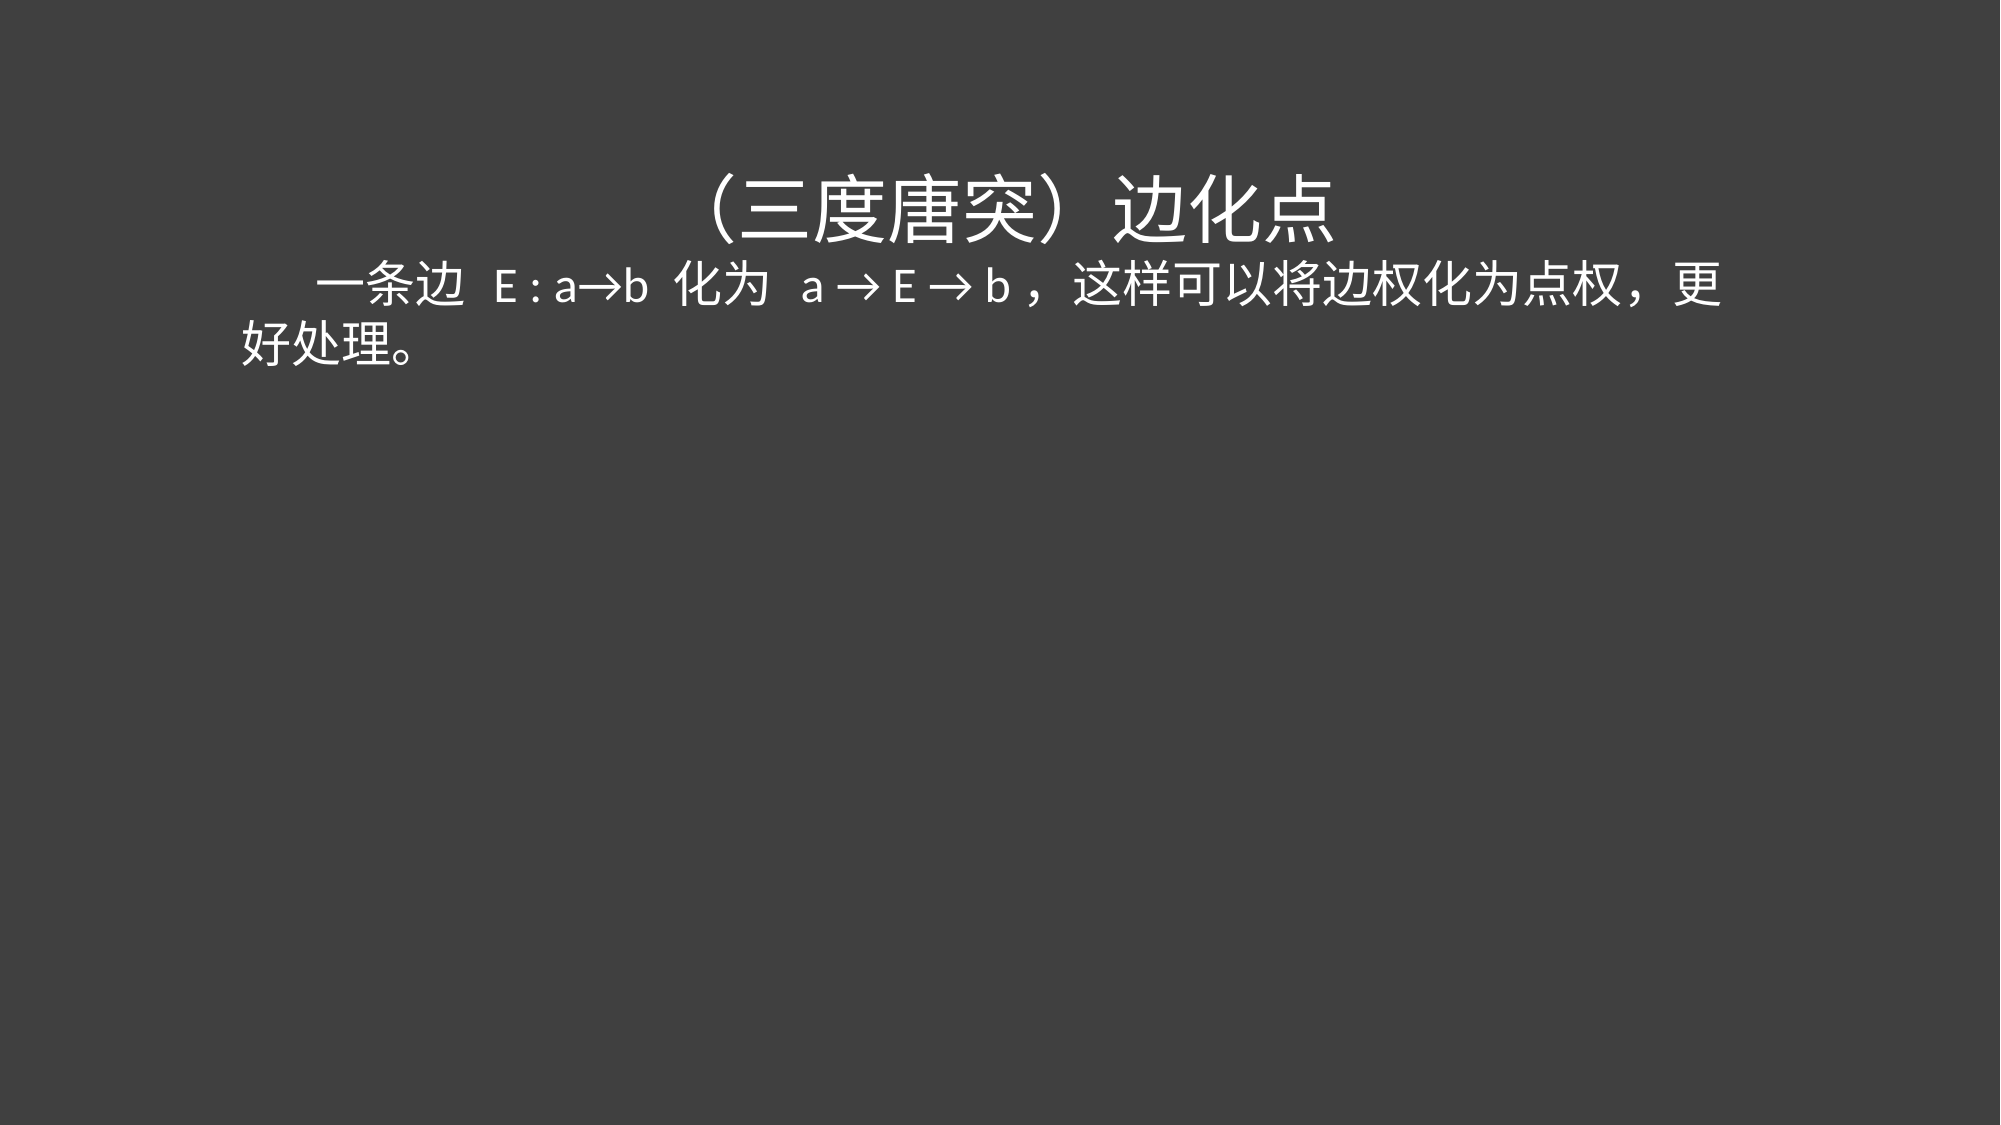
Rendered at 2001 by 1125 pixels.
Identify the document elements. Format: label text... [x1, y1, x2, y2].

text_box （三度唐突）边化点 一条边 E : a→b 化为 a → E → b，这样可以将边权化为点权，更好处理。 [226, 154, 1773, 380]
